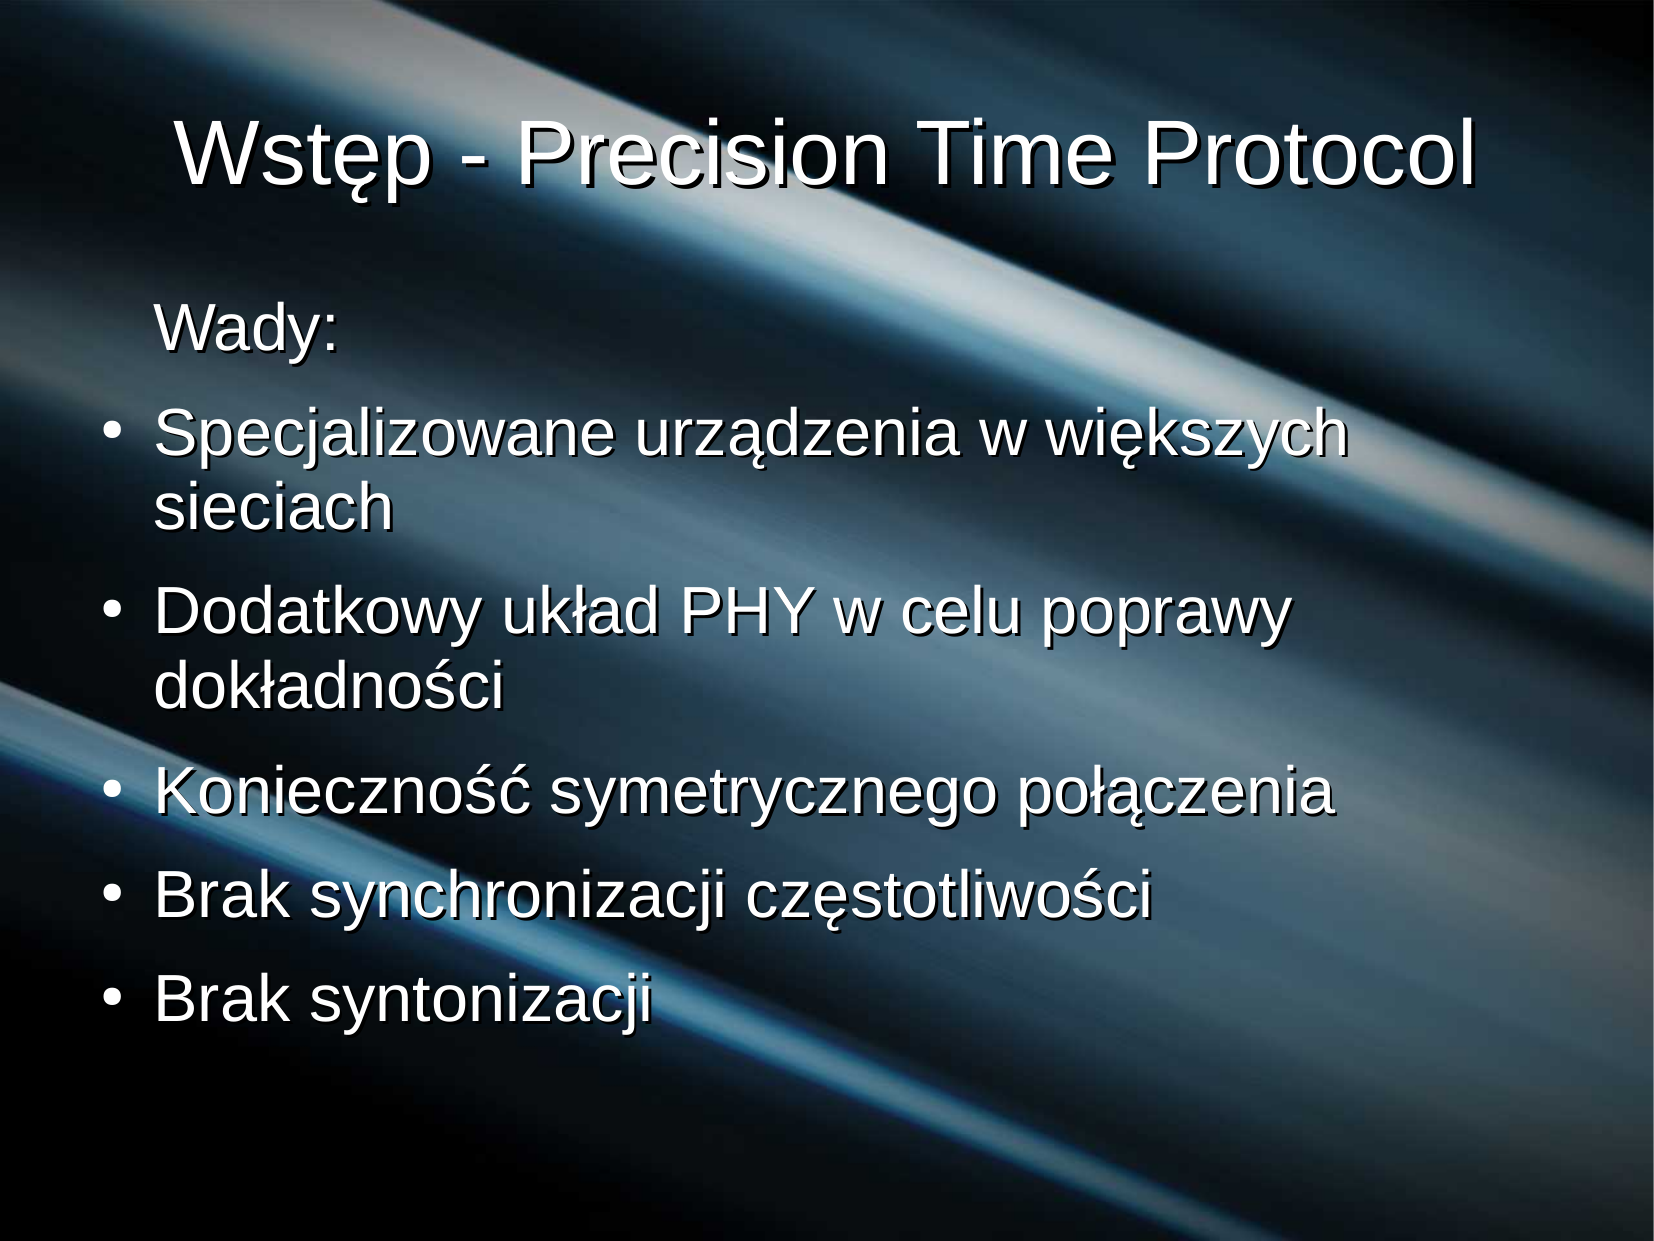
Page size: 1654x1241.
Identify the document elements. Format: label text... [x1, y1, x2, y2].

picture [0, 0, 1654, 1241]
list Wady: Specjalizowane urządzenia w większych sieciach Dodatkowy układ PHY w celu poprawy dokładności Konieczność symetrycznego połączenia Brak synchronizacji częstotliwości Brak syntonizacji [82, 290, 1571, 1141]
title Wstęp - Precision Time Protocol [82, 49, 1571, 257]
